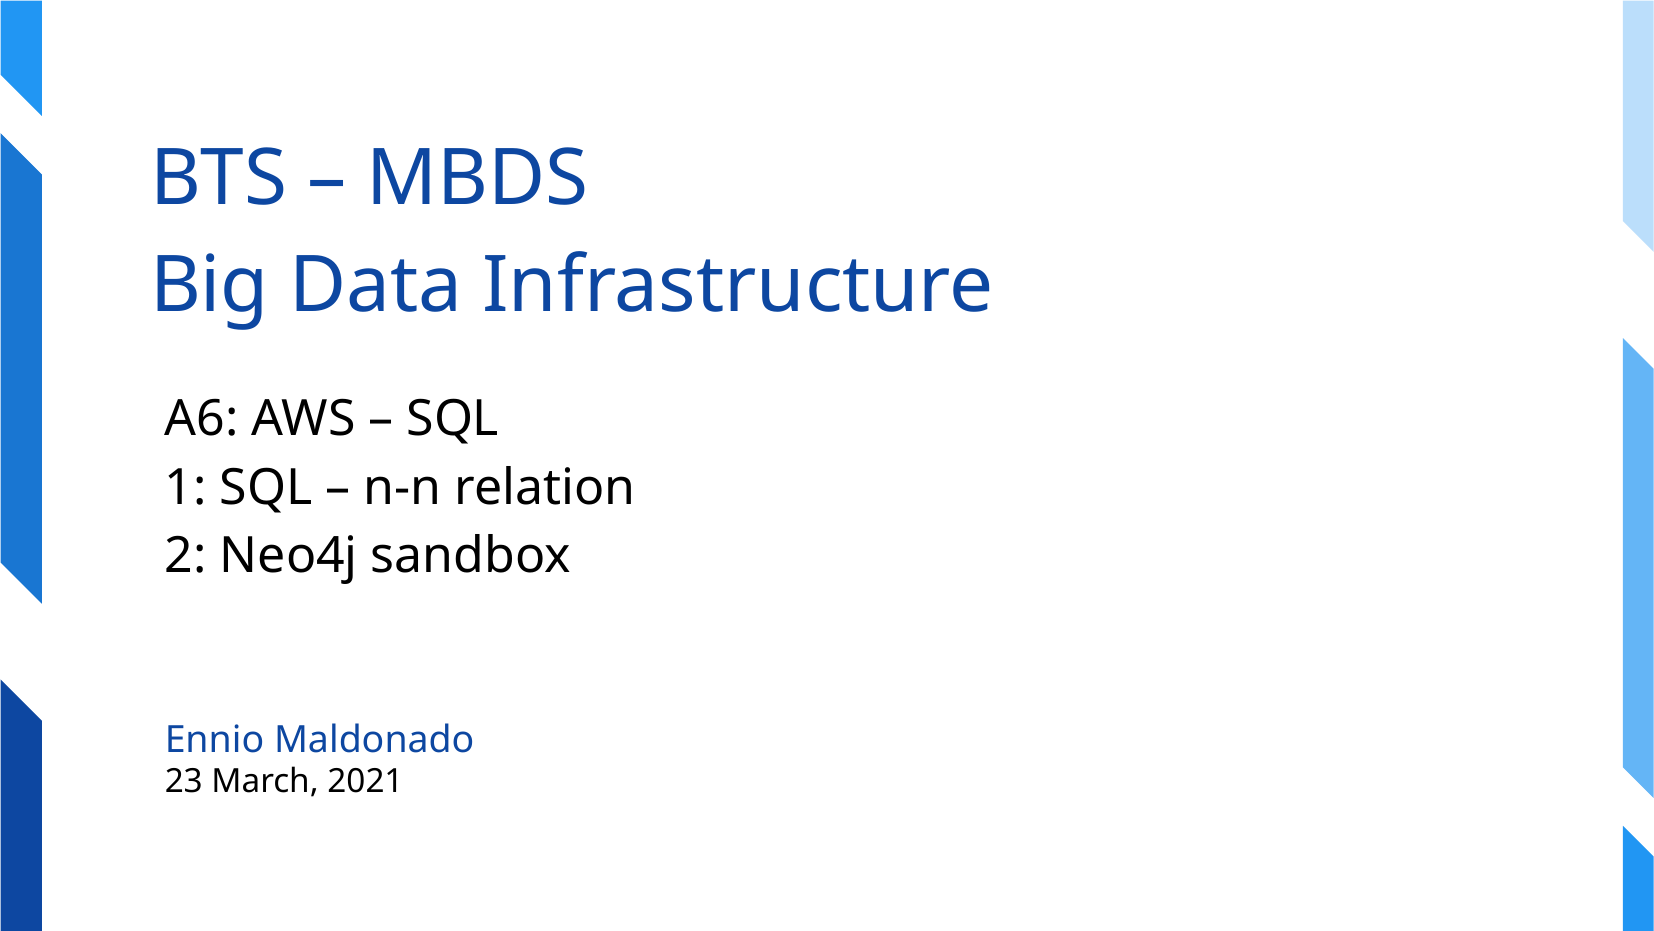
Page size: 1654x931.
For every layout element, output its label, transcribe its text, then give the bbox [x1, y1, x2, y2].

text_box 23 March, 2021 [150, 750, 487, 807]
title BTS – MBDS Big Data Infrastructure [150, 136, 1501, 319]
text_box Ennio Maldonado [150, 705, 503, 768]
text_box A6: AWS – SQL 1: SQL – n-n relation 2: Neo4j sandbox [150, 375, 975, 565]
